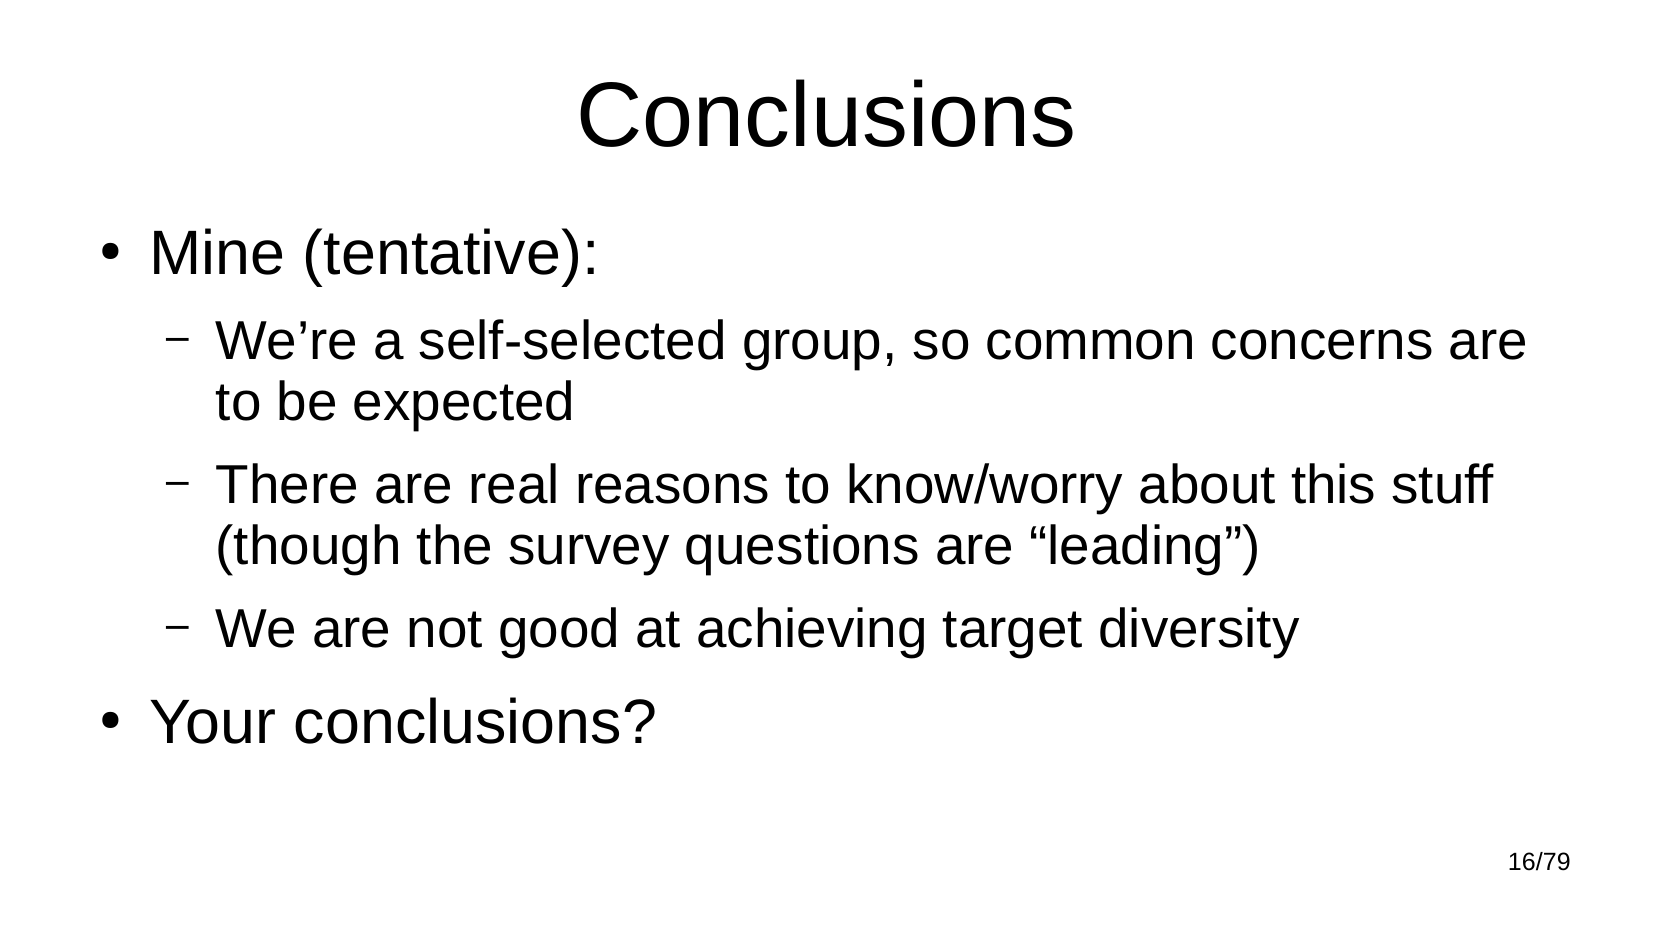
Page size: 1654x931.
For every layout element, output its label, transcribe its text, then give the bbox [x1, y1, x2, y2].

title Conclusions [82, 37, 1571, 193]
list Mine (tentative): We’re a self-selected group, so common concerns are to be expected There are real reasons to know/worry about this stuff (though the survey questions are “leading”) We are not good at achieving target diversity Your conclusions? [82, 217, 1571, 758]
